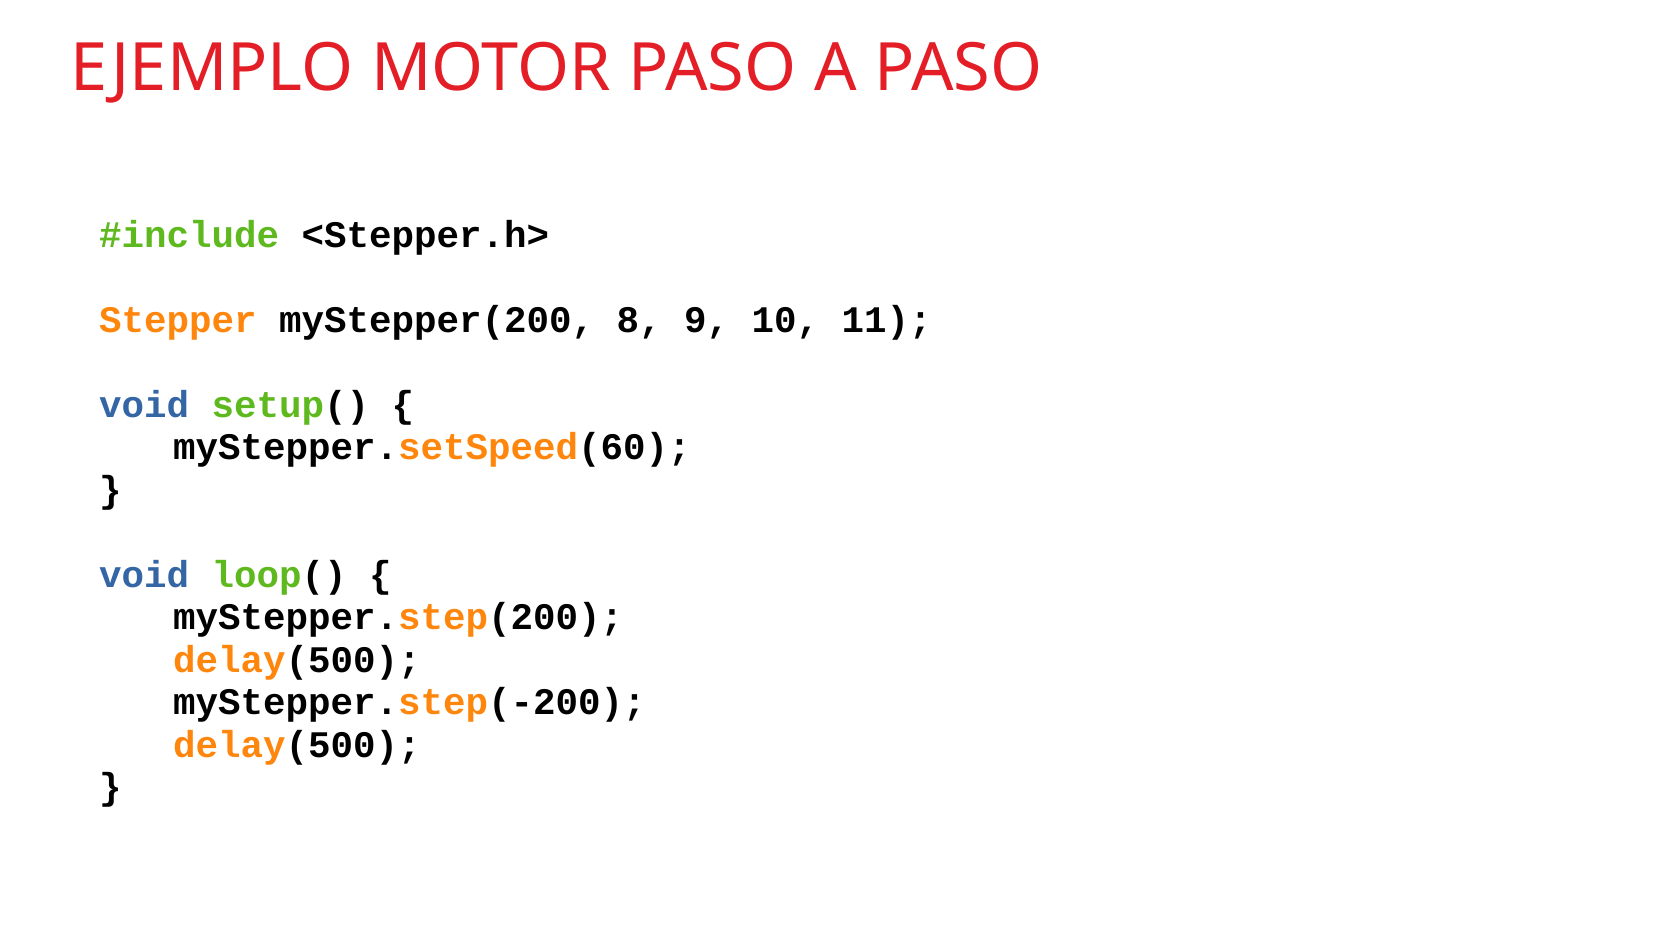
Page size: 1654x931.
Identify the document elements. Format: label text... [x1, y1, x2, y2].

title EJEMPLO MOTOR PASO A PASO [70, 11, 1347, 118]
text_box #include <Stepper.h> Stepper myStepper(200, 8, 9, 10, 11); void setup() { myStepper.setSpeed(60); } void loop() { myStepper.step(200); delay(500); myStepper.step(-200); delay(500); } [84, 208, 1570, 819]
